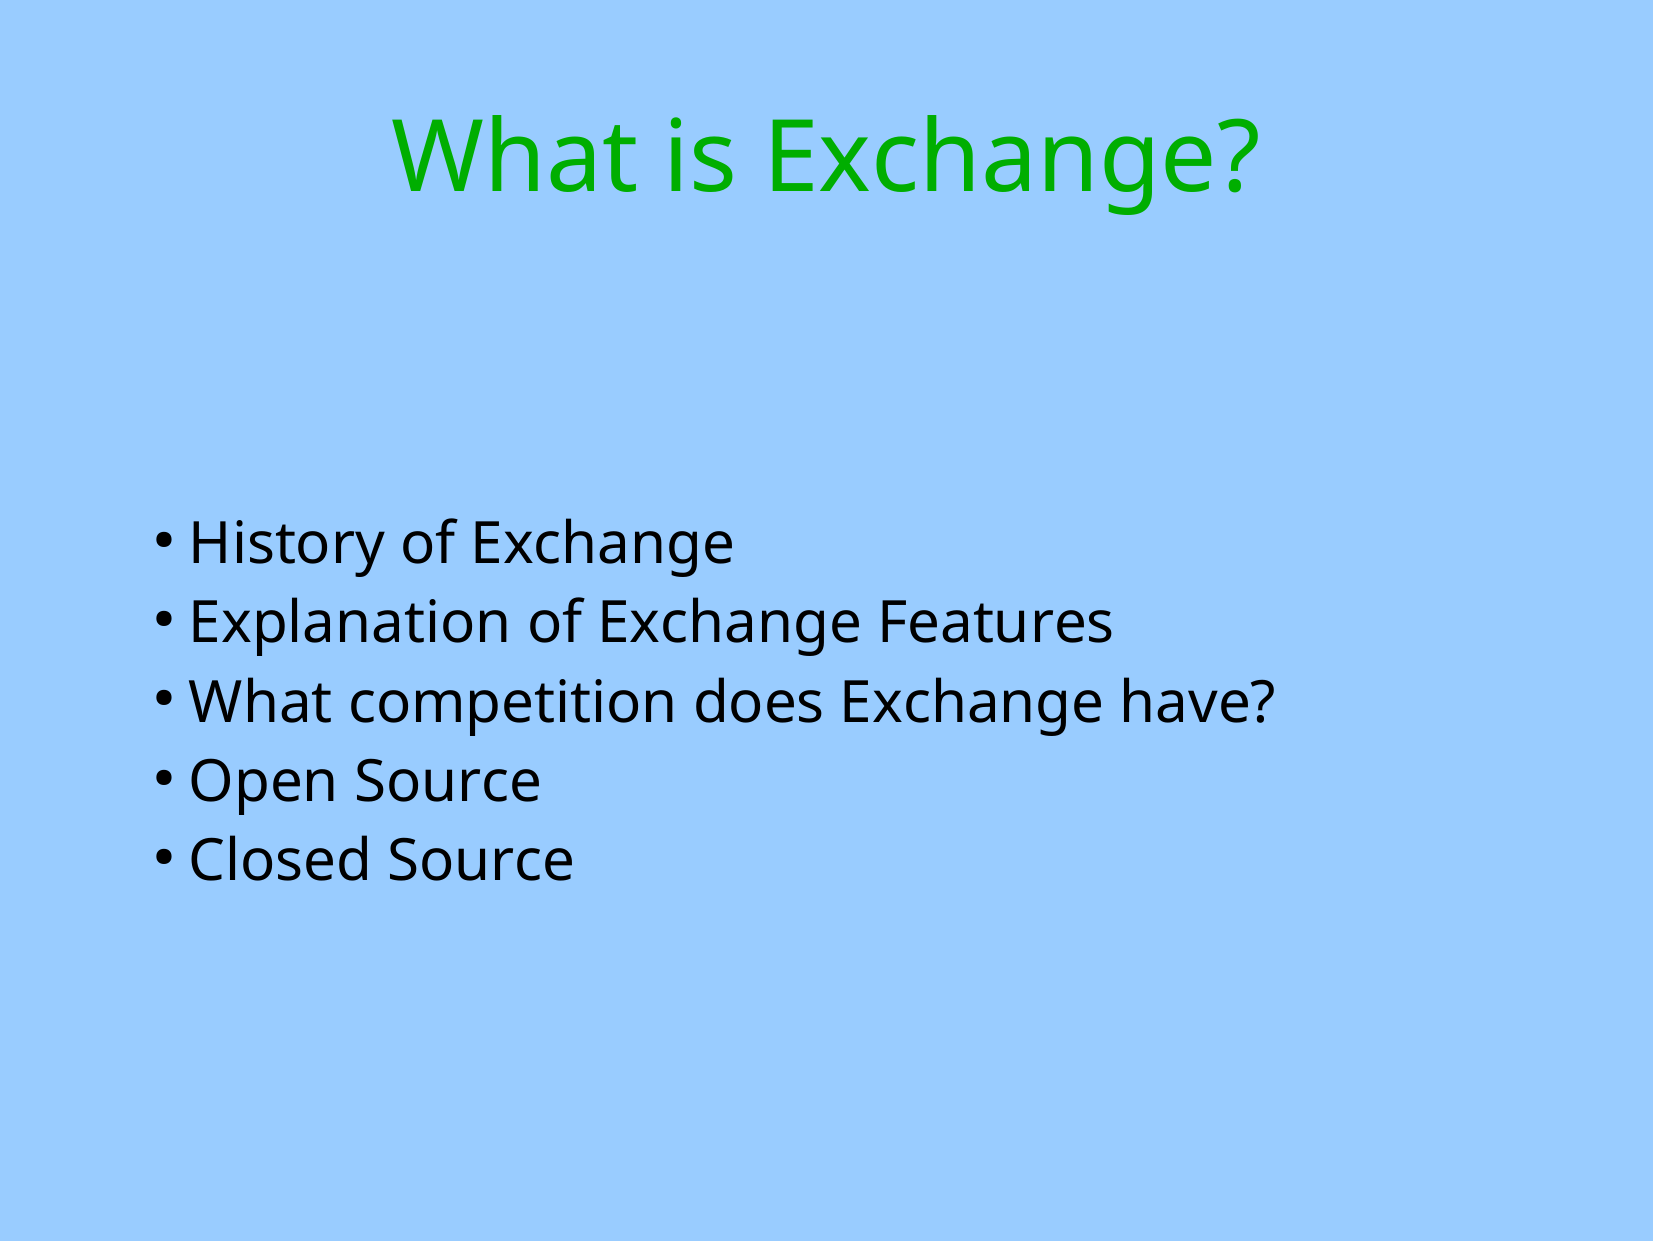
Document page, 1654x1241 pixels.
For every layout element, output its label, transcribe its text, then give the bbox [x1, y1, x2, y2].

title What is Exchange? [82, 49, 1571, 257]
subtitle History of Exchange Explanation of Exchange Features What competition does Exchange have? Open Source Closed Source [82, 290, 1571, 1109]
